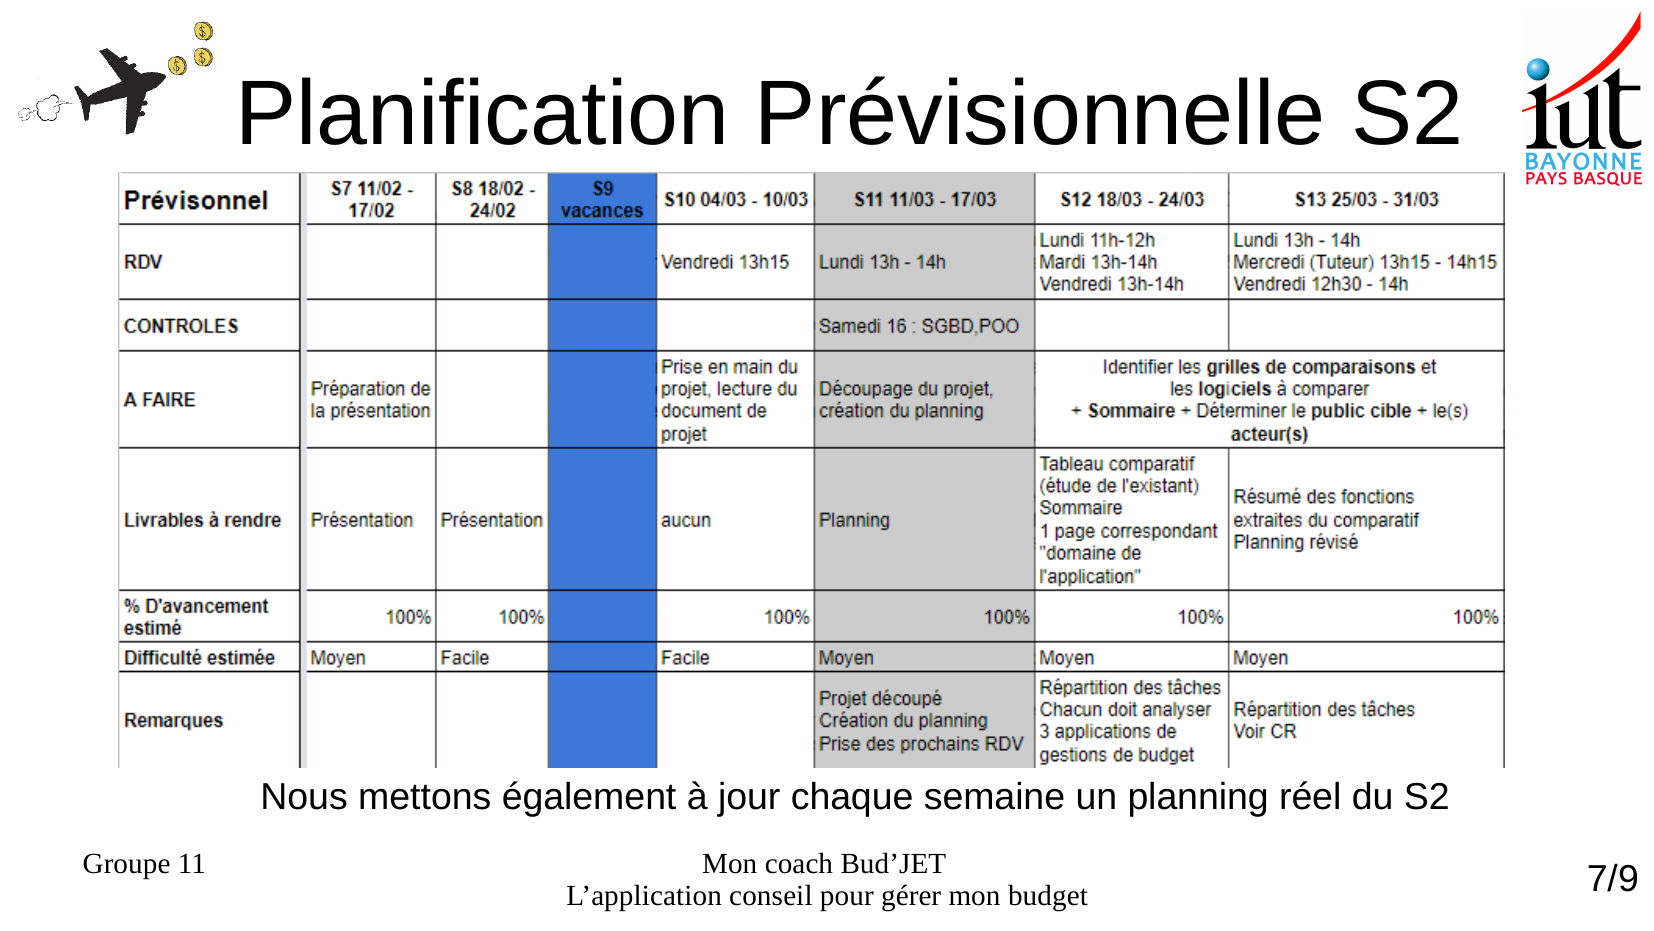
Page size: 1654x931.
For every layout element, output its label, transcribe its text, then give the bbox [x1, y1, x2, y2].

title Planification Prévisionnelle S2 [106, 35, 1595, 191]
picture [118, 172, 1505, 768]
text_box Nous mettons également à jour chaque semaine un planning réel du S2 [245, 767, 1465, 825]
picture [1522, 11, 1642, 186]
picture [11, 8, 225, 142]
